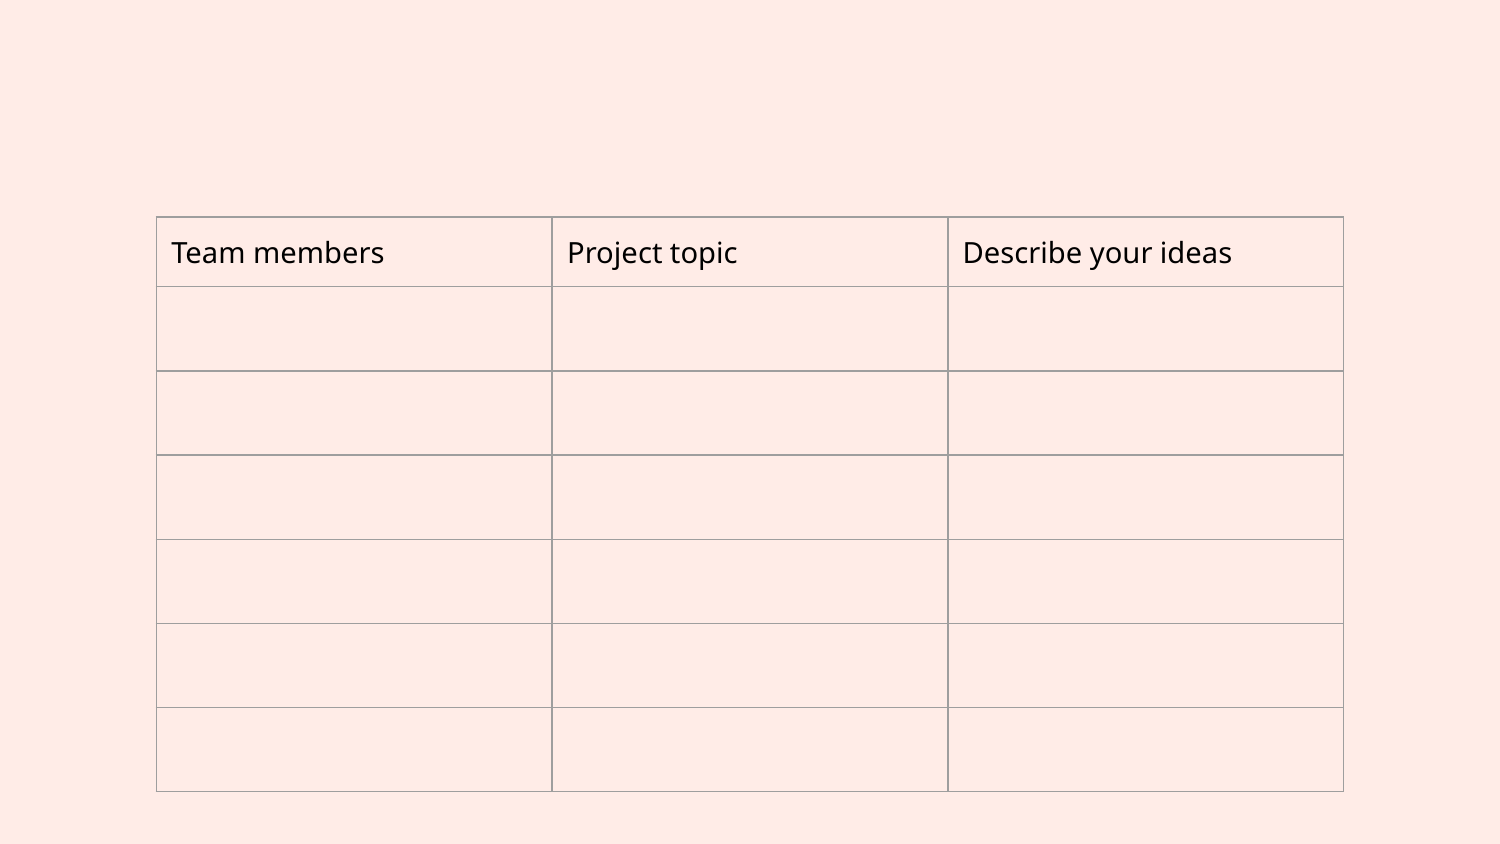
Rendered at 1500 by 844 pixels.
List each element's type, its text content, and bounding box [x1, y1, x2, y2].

table_cell [949, 540, 1343, 623]
table_cell [157, 456, 551, 539]
table_cell [949, 456, 1343, 539]
table_cell [157, 708, 551, 791]
table_header Describe your ideas [949, 218, 1343, 286]
table_cell [157, 624, 551, 707]
table_cell [157, 372, 551, 454]
table_cell [949, 708, 1343, 791]
table_cell [553, 287, 947, 370]
table_cell [949, 624, 1343, 707]
table_header Project topic [553, 218, 947, 286]
table_cell [553, 708, 947, 791]
table_header Team members [157, 218, 551, 286]
table_cell [157, 287, 551, 370]
table_cell [157, 540, 551, 623]
table_cell [949, 287, 1343, 370]
table_cell [949, 372, 1343, 454]
table_cell [553, 372, 947, 454]
table_cell [553, 456, 947, 539]
table_cell [553, 540, 947, 623]
table_cell [553, 624, 947, 707]
